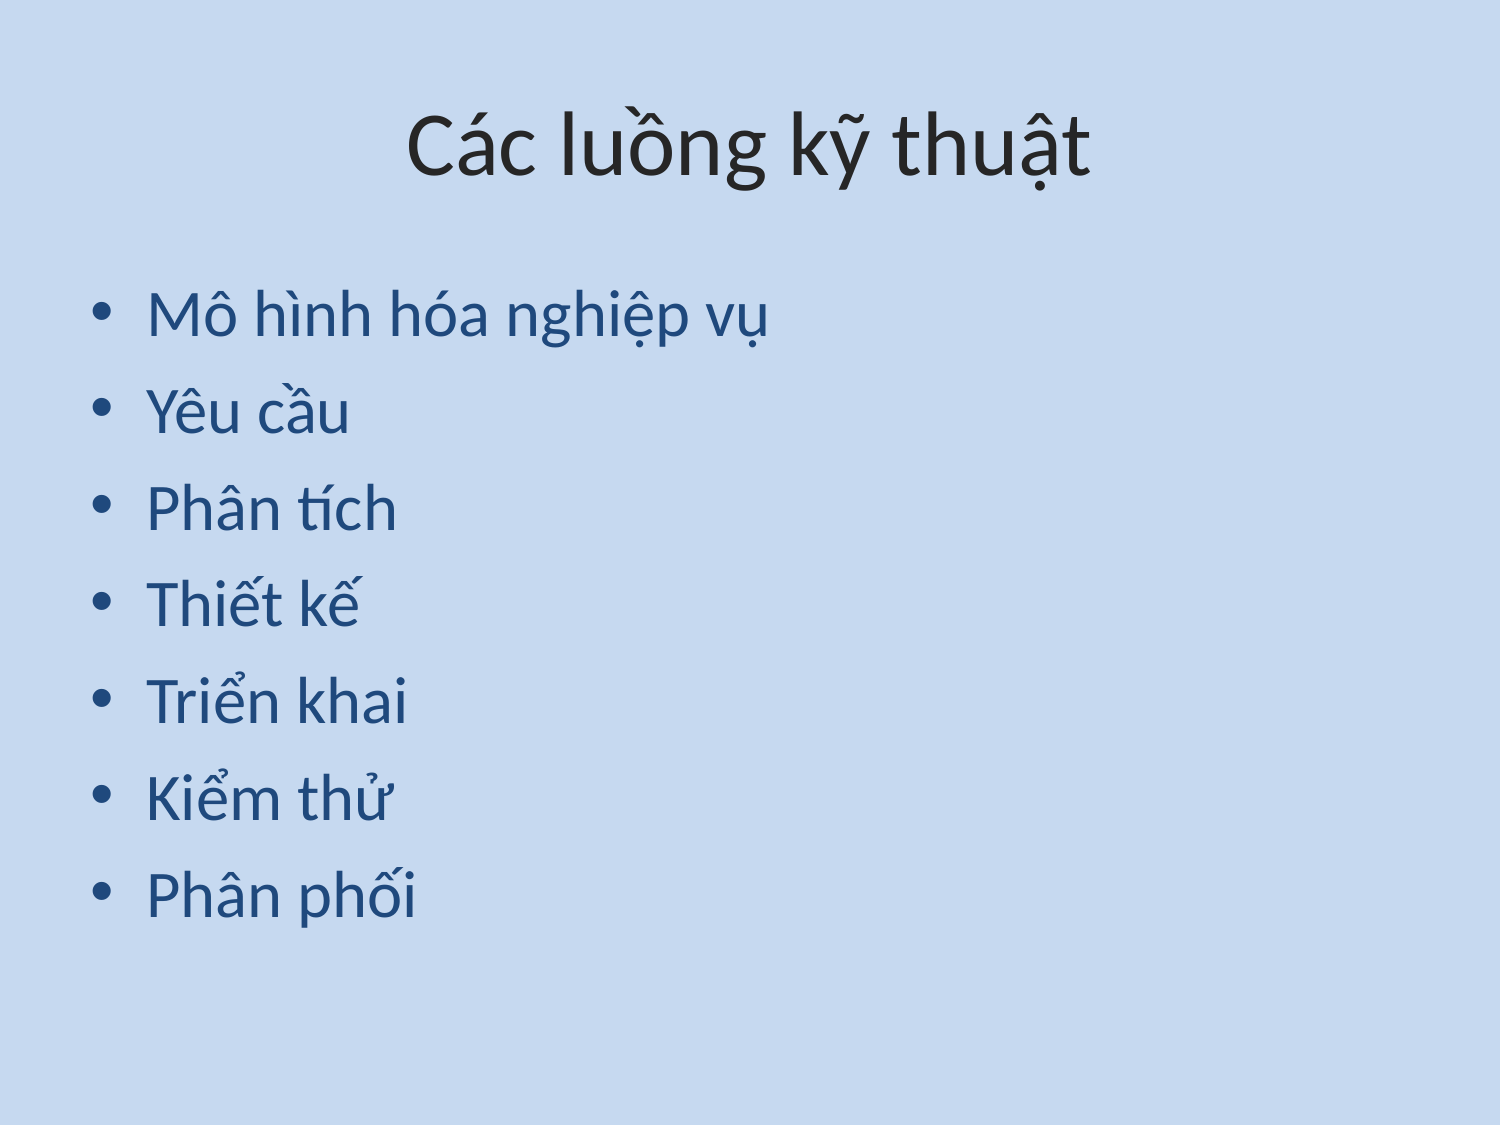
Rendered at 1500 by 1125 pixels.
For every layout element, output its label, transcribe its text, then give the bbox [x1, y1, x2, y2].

list Mô hình hóa nghiệp vụ Yêu cầu Phân tích Thiết kế Triển khai Kiểm thử Phân phối [75, 262, 1426, 1005]
title Các luồng kỹ thuật [75, 45, 1426, 233]
